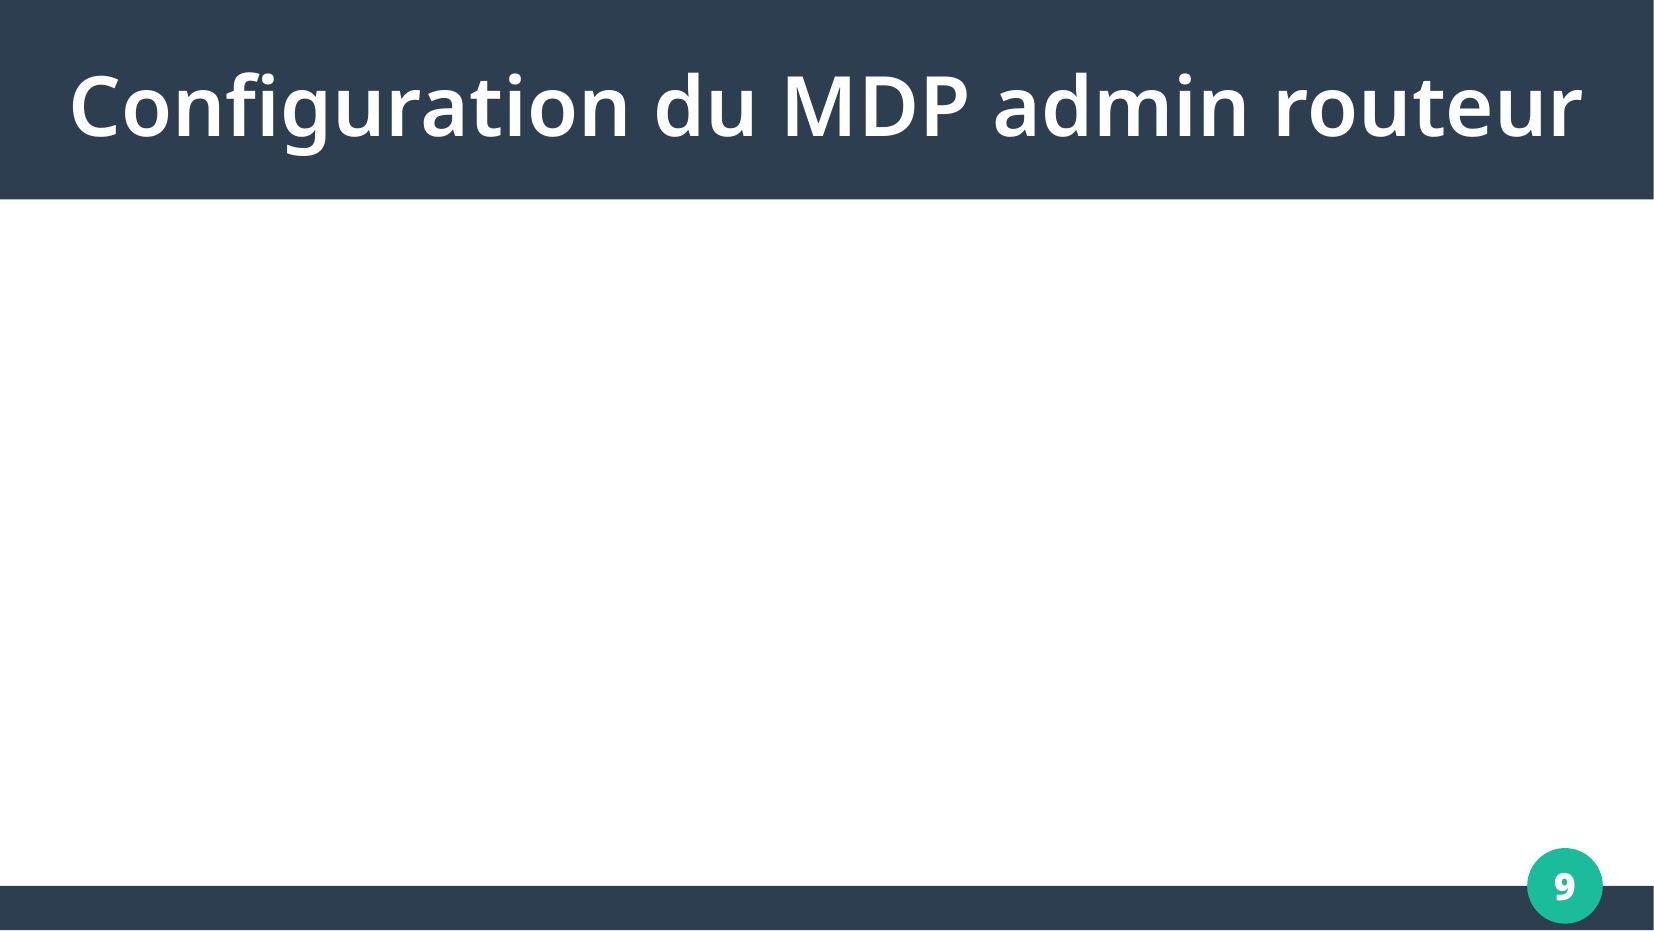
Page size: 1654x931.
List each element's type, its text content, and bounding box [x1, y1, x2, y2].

title Configuration du MDP admin routeur [59, 37, 1595, 156]
